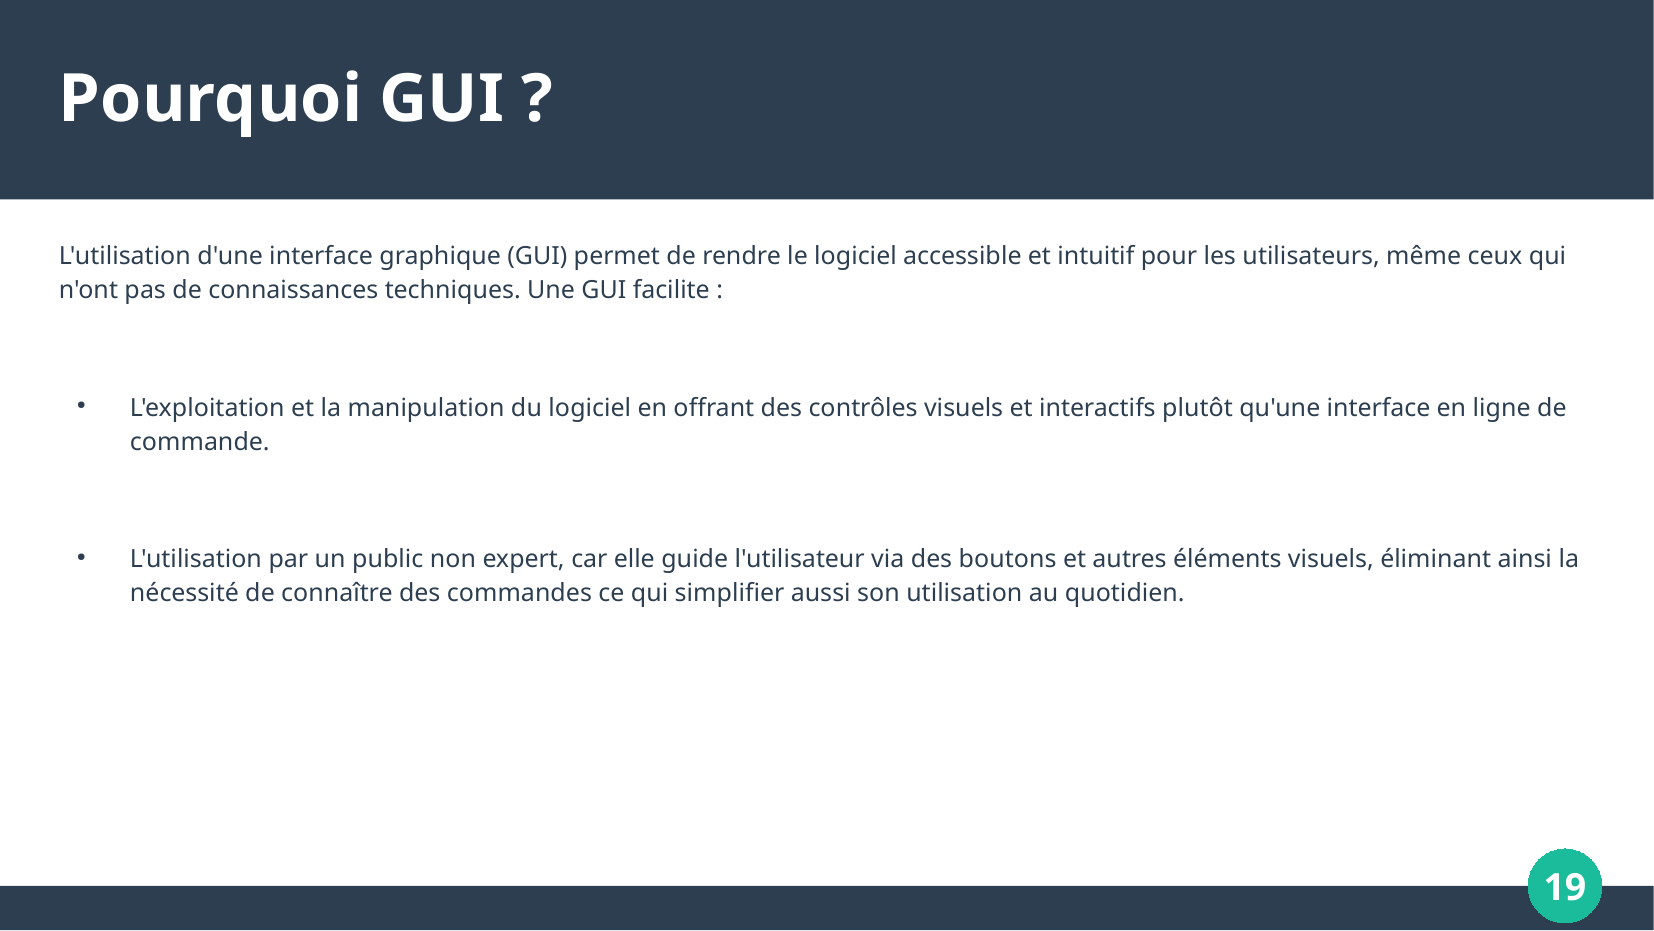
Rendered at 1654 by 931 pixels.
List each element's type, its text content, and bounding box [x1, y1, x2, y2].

list L'utilisation d'une interface graphique (GUI) permet de rendre le logiciel accessible et intuitif pour les utilisateurs, même ceux qui n'ont pas de connaissances techniques. Une GUI facilite : L'exploitation et la manipulation du logiciel en offrant des contrôles visuels et interactifs plutôt qu'une interface en ligne de commande. L'utilisation par un public non expert, car elle guide l'utilisateur via des boutons et autres éléments visuels, éliminant ainsi la nécessité de connaître des commandes ce qui simplifier aussi son utilisation au quotidien. [59, 237, 1595, 858]
title Pourquoi GUI ? [59, 37, 1595, 155]
